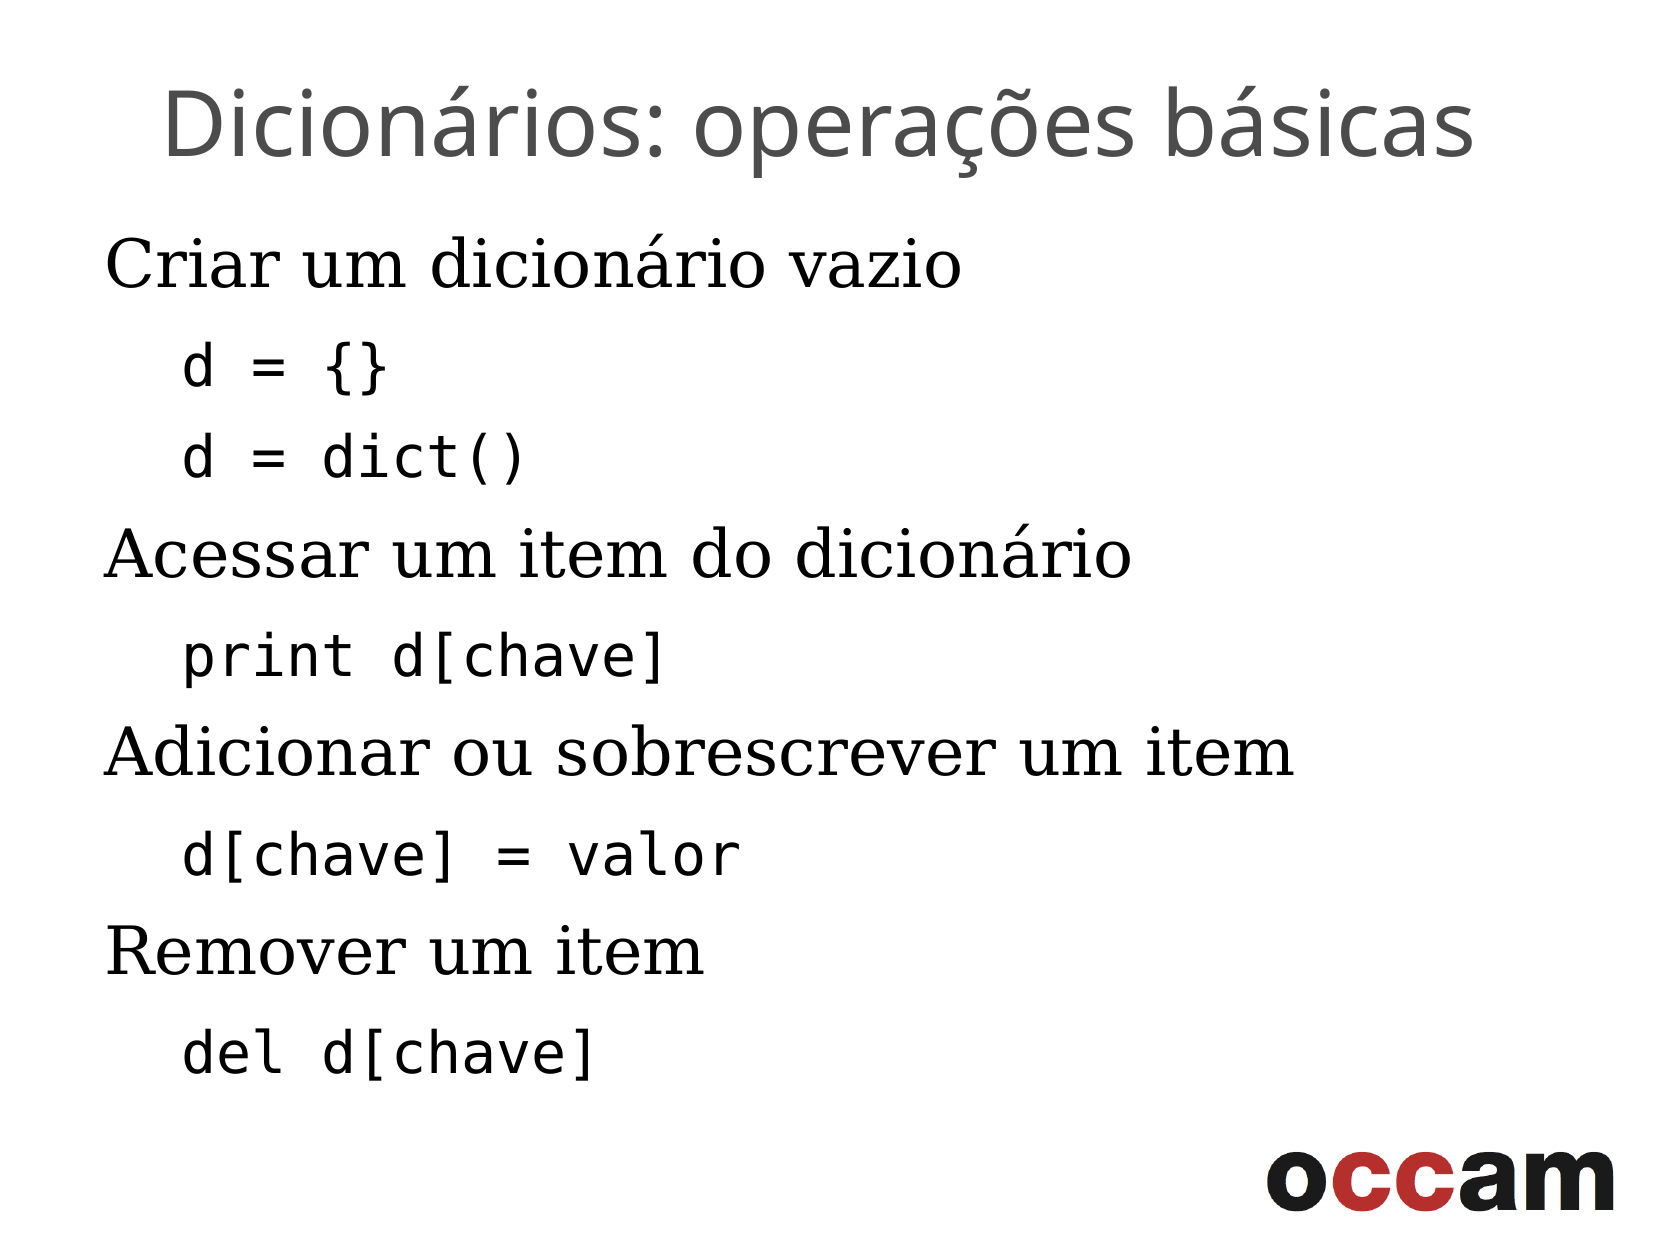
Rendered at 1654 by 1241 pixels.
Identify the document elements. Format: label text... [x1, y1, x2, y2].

list Criar um dicionário vazio d = {} d = dict() Acessar um item do dicionário print d[chave] Adicionar ou sobrescrever um item d[chave] = valor Remover um item del d[chave] [86, 225, 1576, 1089]
title Dicionários: operações básicas [75, 17, 1564, 226]
picture [1237, 1122, 1643, 1241]
